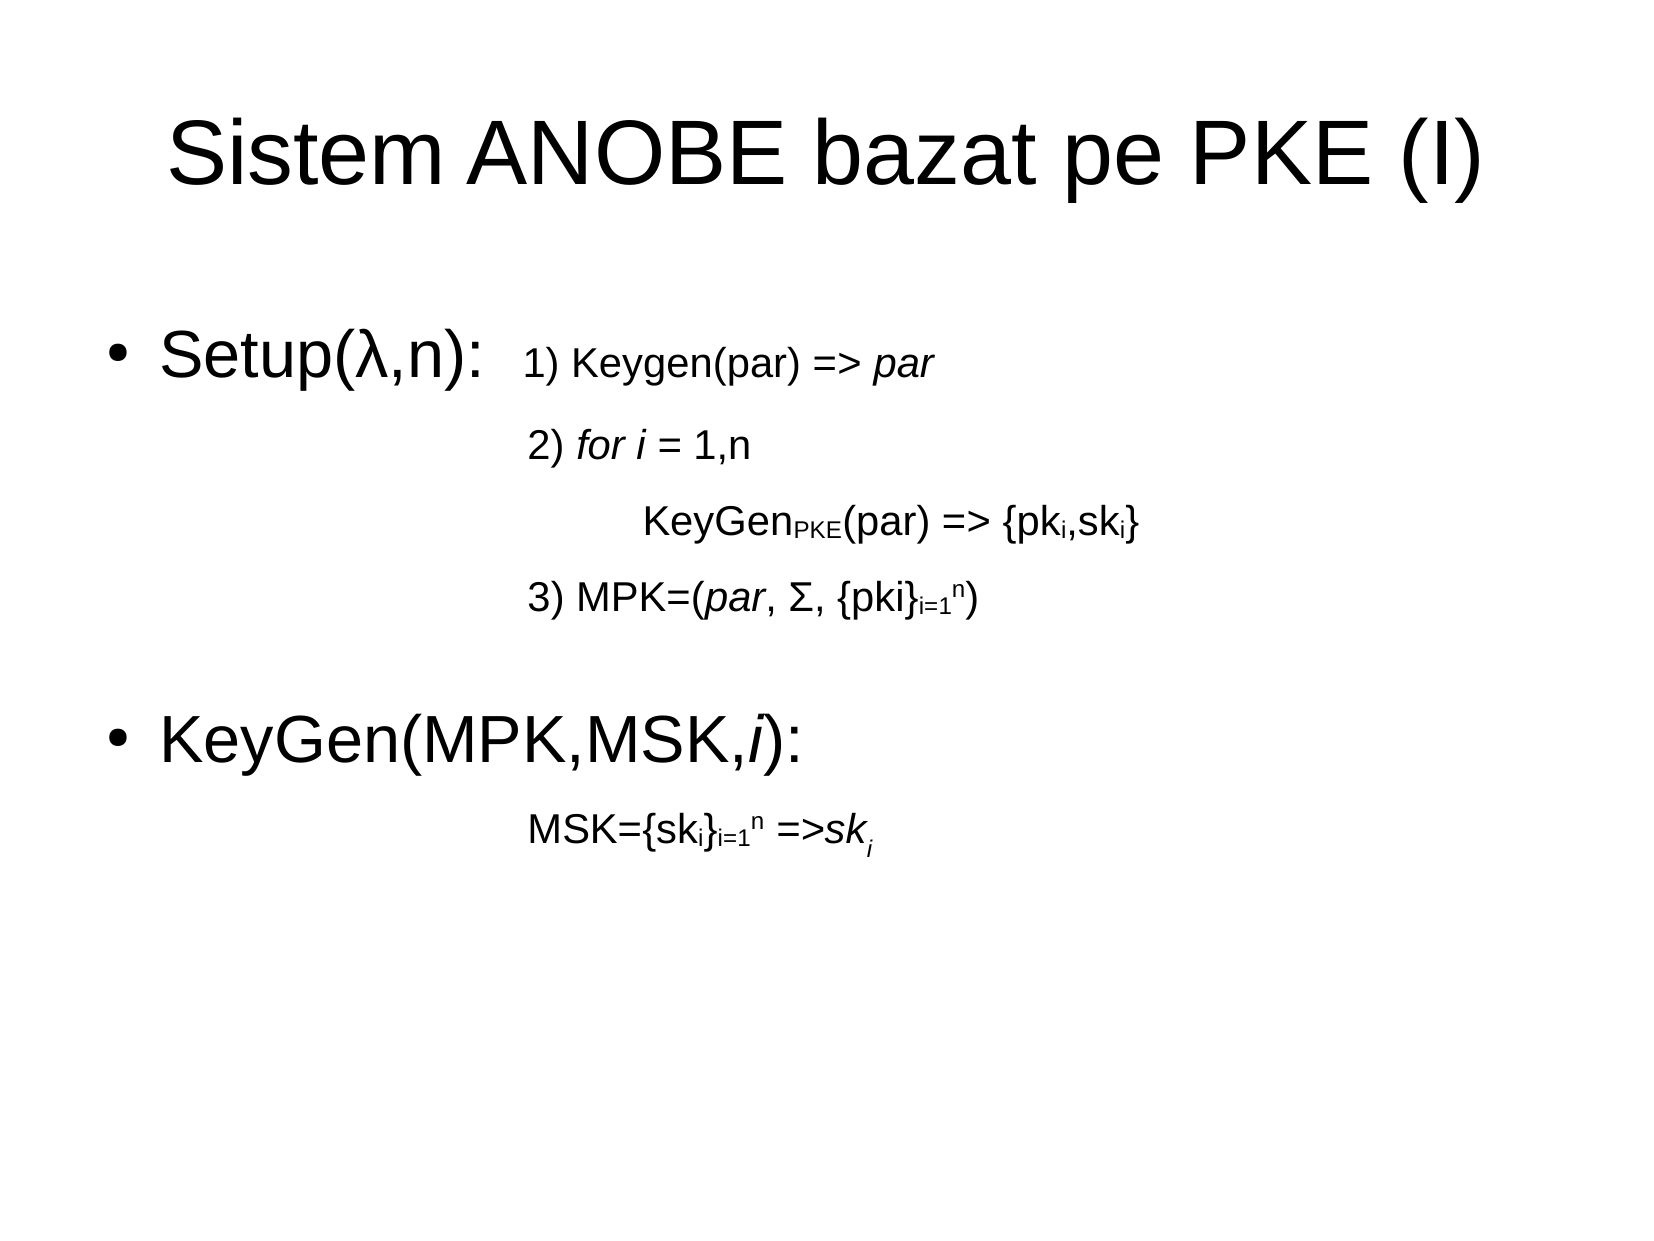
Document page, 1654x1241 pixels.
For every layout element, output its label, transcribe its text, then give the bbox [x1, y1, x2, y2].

list Setup(λ,n): 1) Keygen(par) => par 2) for i = 1,n KeyGenPKE(par) => {pki,ski} 3) MPK=(par, Σ, {pki}i=1n) KeyGen(MPK,MSK,i): MSK={ski}i=1n =>ski [88, 317, 1577, 1241]
title Sistem ANOBE bazat pe PKE (I) [82, 49, 1571, 257]
